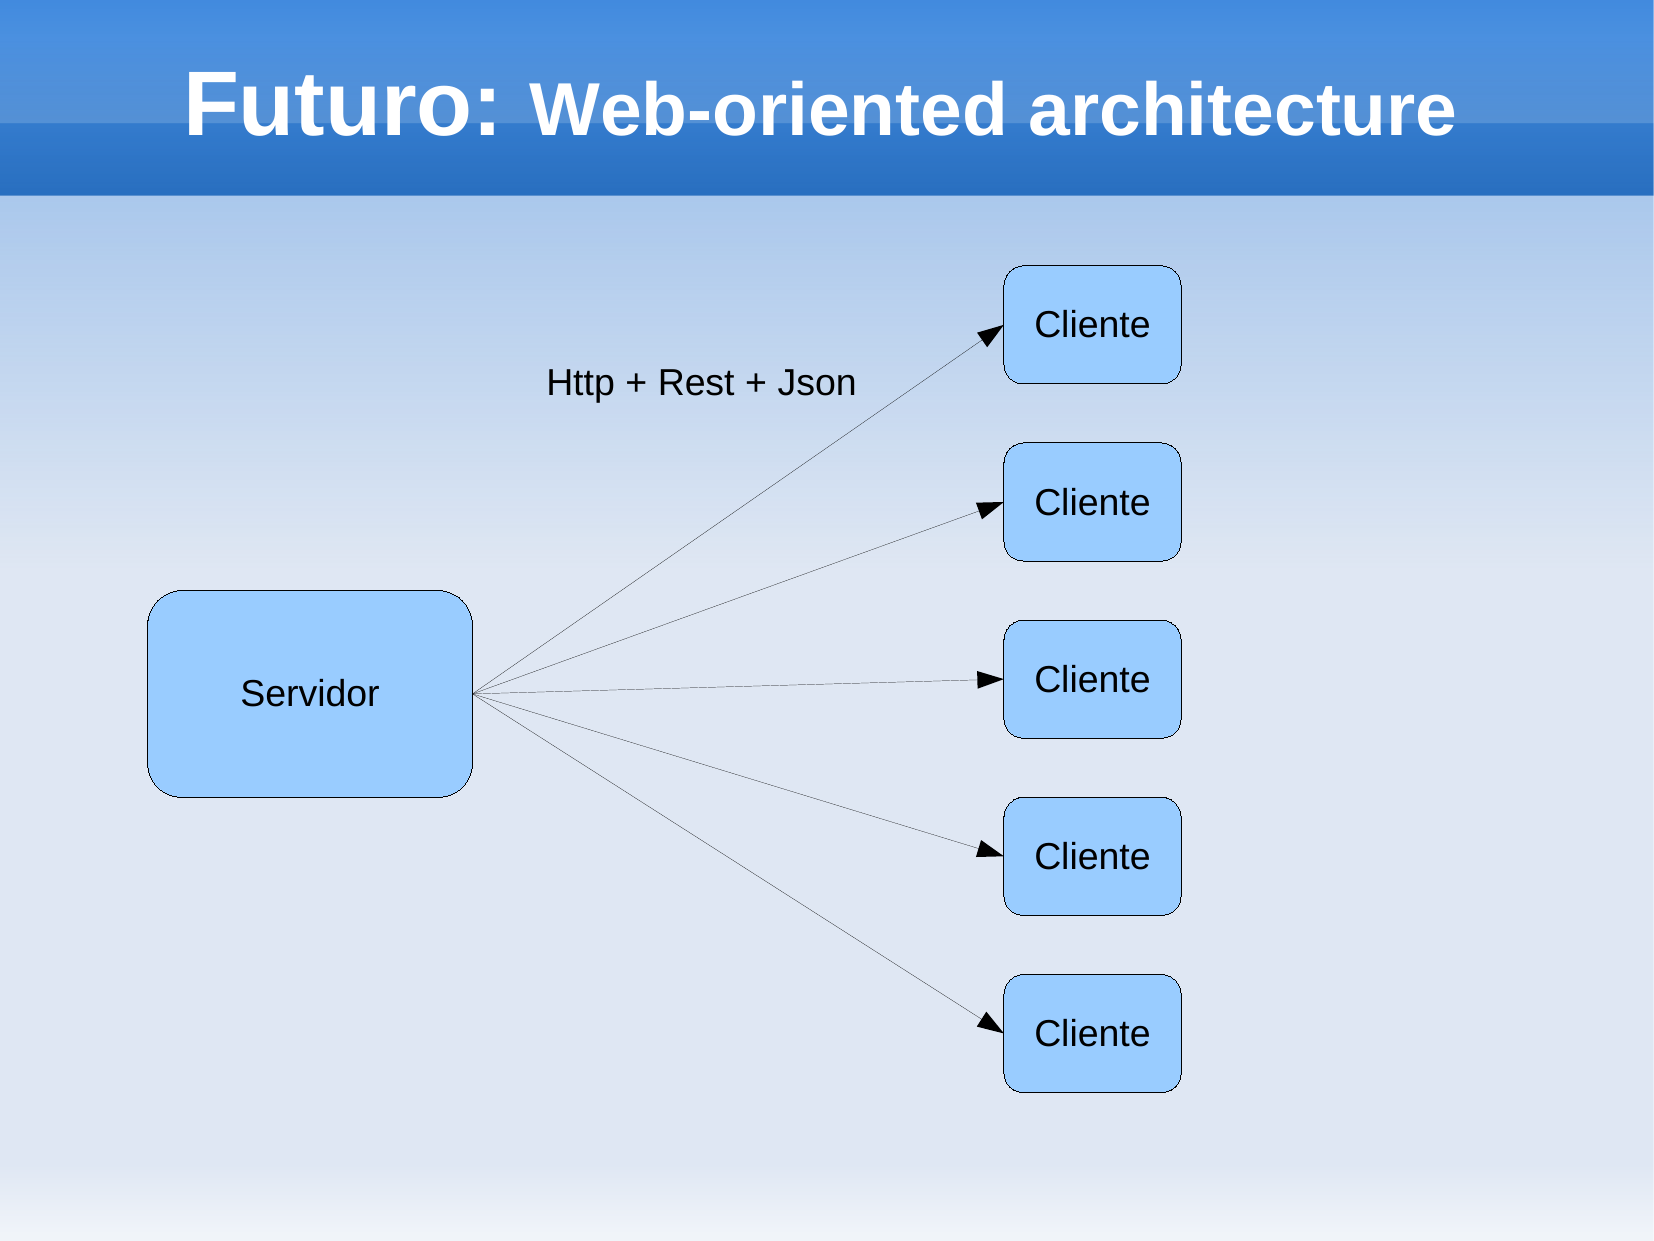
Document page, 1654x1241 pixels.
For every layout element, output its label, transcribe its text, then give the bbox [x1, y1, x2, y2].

text_box Cliente [1003, 442, 1182, 562]
text_box Cliente [1003, 797, 1182, 916]
picture [0, 0, 1654, 1241]
text_box Cliente [1003, 265, 1182, 384]
text_box Servidor [147, 590, 473, 798]
text_box Cliente [1003, 974, 1182, 1093]
text_box Cliente [1003, 620, 1182, 739]
text_box Http + Rest + Json [531, 354, 945, 412]
title Futuro: Web-oriented architecture [76, 7, 1565, 200]
